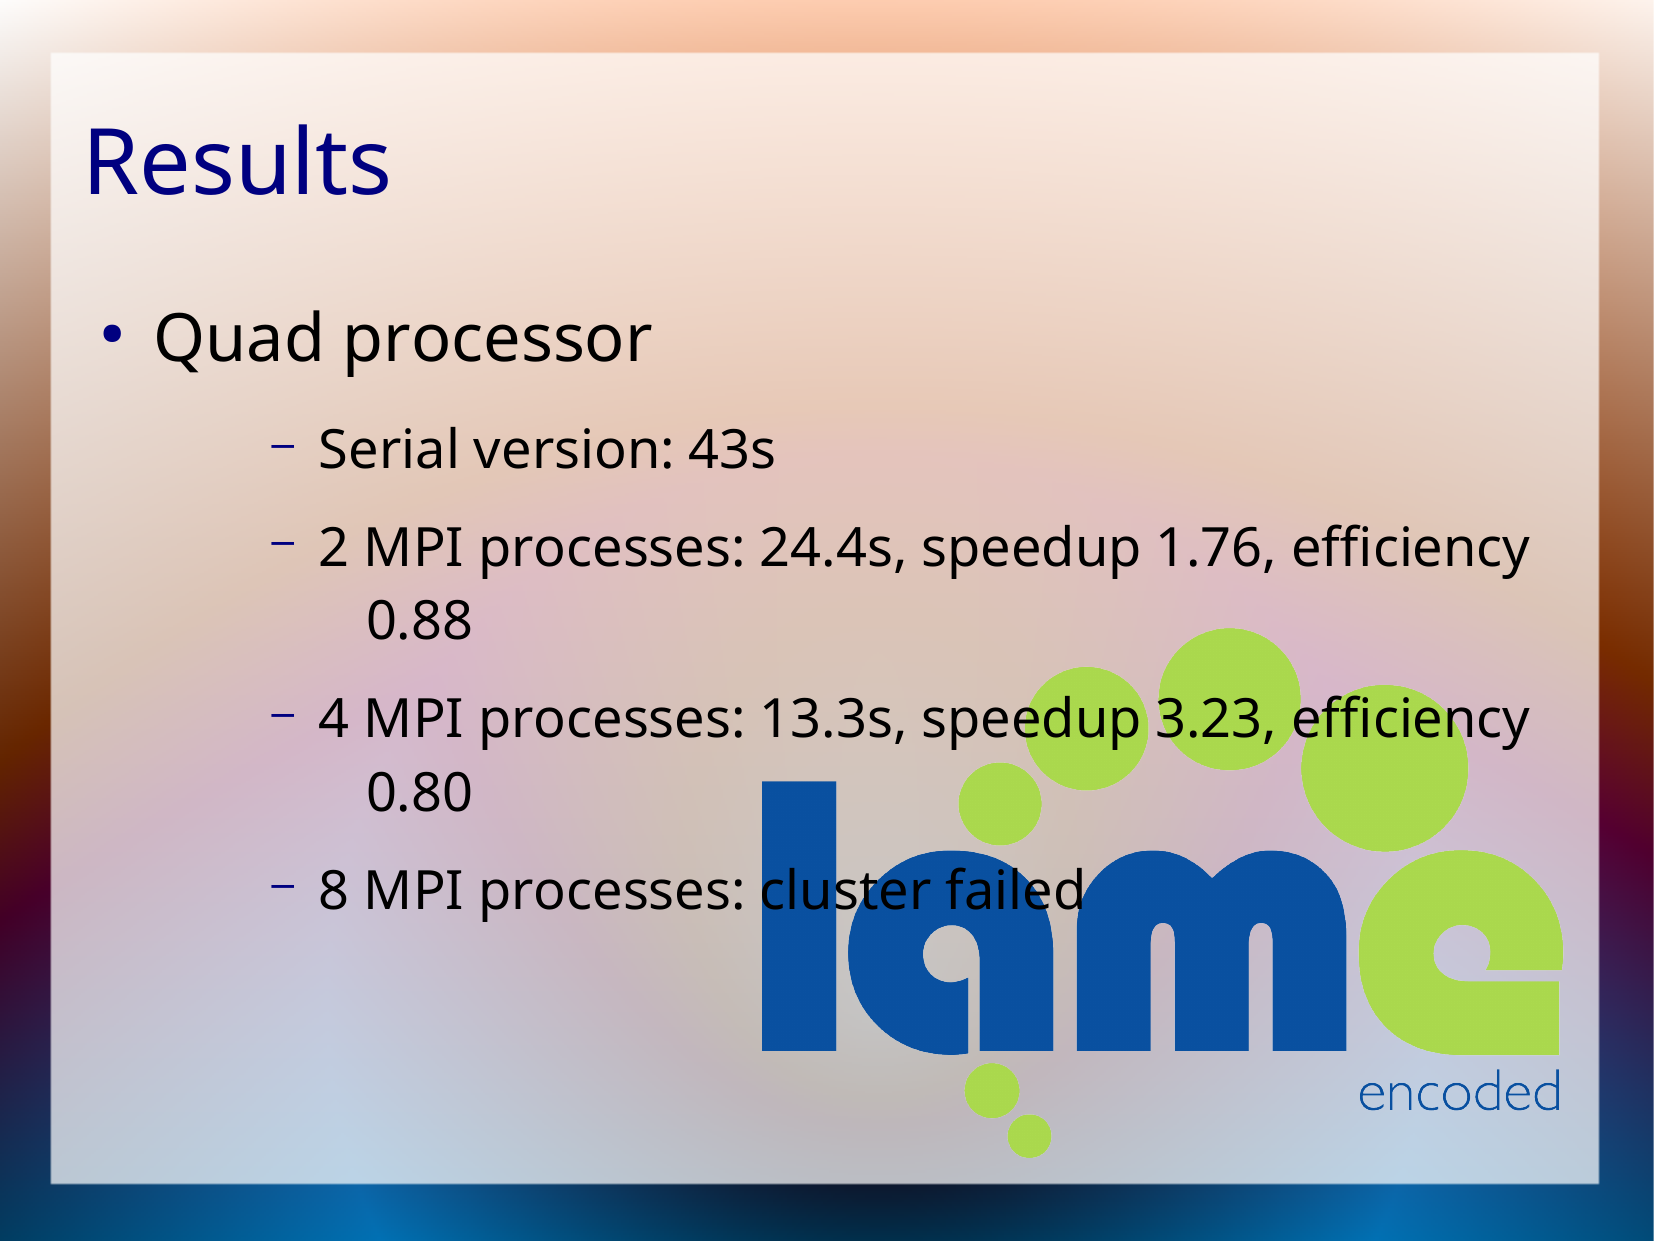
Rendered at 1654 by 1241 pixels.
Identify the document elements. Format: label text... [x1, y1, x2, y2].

list Quad processor Serial version: 43s 2 MPI processes: 24.4s, speedup 1.76, efficiency 0.88 4 MPI processes: 13.3s, speedup 3.23, efficiency 0.80 8 MPI processes: cluster failed [82, 290, 1571, 1019]
picture [0, 0, 1654, 1241]
title Results [82, 62, 1571, 256]
